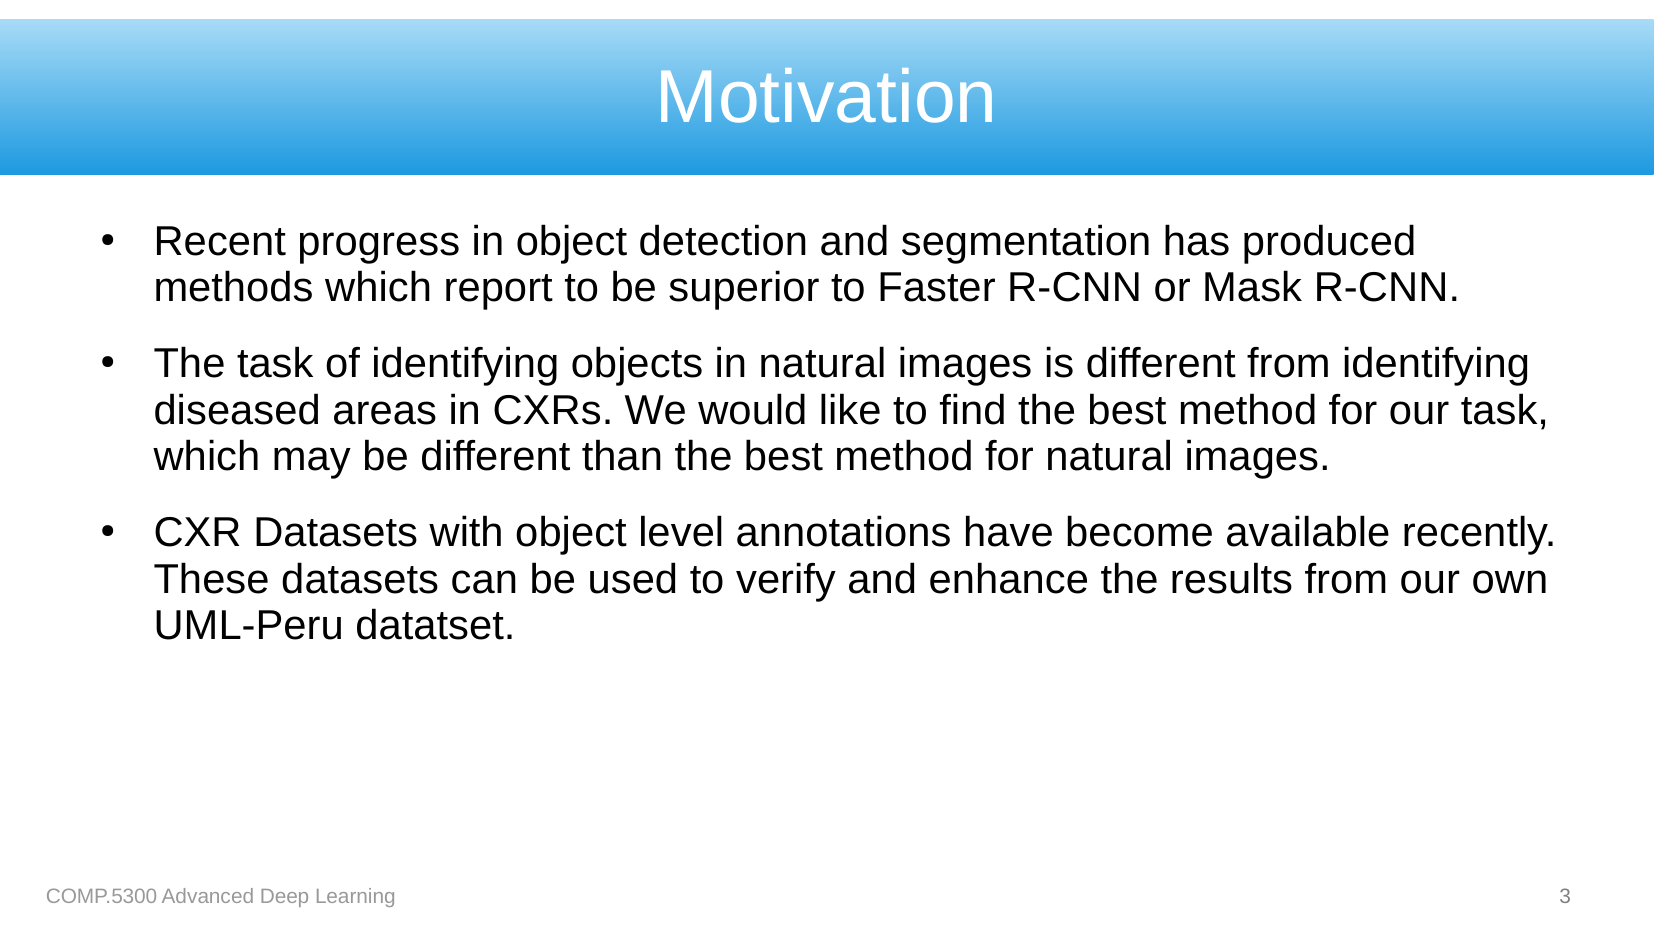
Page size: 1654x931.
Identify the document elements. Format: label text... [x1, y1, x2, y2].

title Motivation [0, 19, 1654, 175]
list Recent progress in object detection and segmentation has produced methods which report to be superior to Faster R-CNN or Mask R-CNN. The task of identifying objects in natural images is different from identifying diseased areas in CXRs. We would like to find the best method for our task, which may be different than the best method for natural images. CXR Datasets with object level annotations have become available recently. These datasets can be used to verify and enhance the results from our own UML-Peru datatset. [82, 217, 1571, 758]
